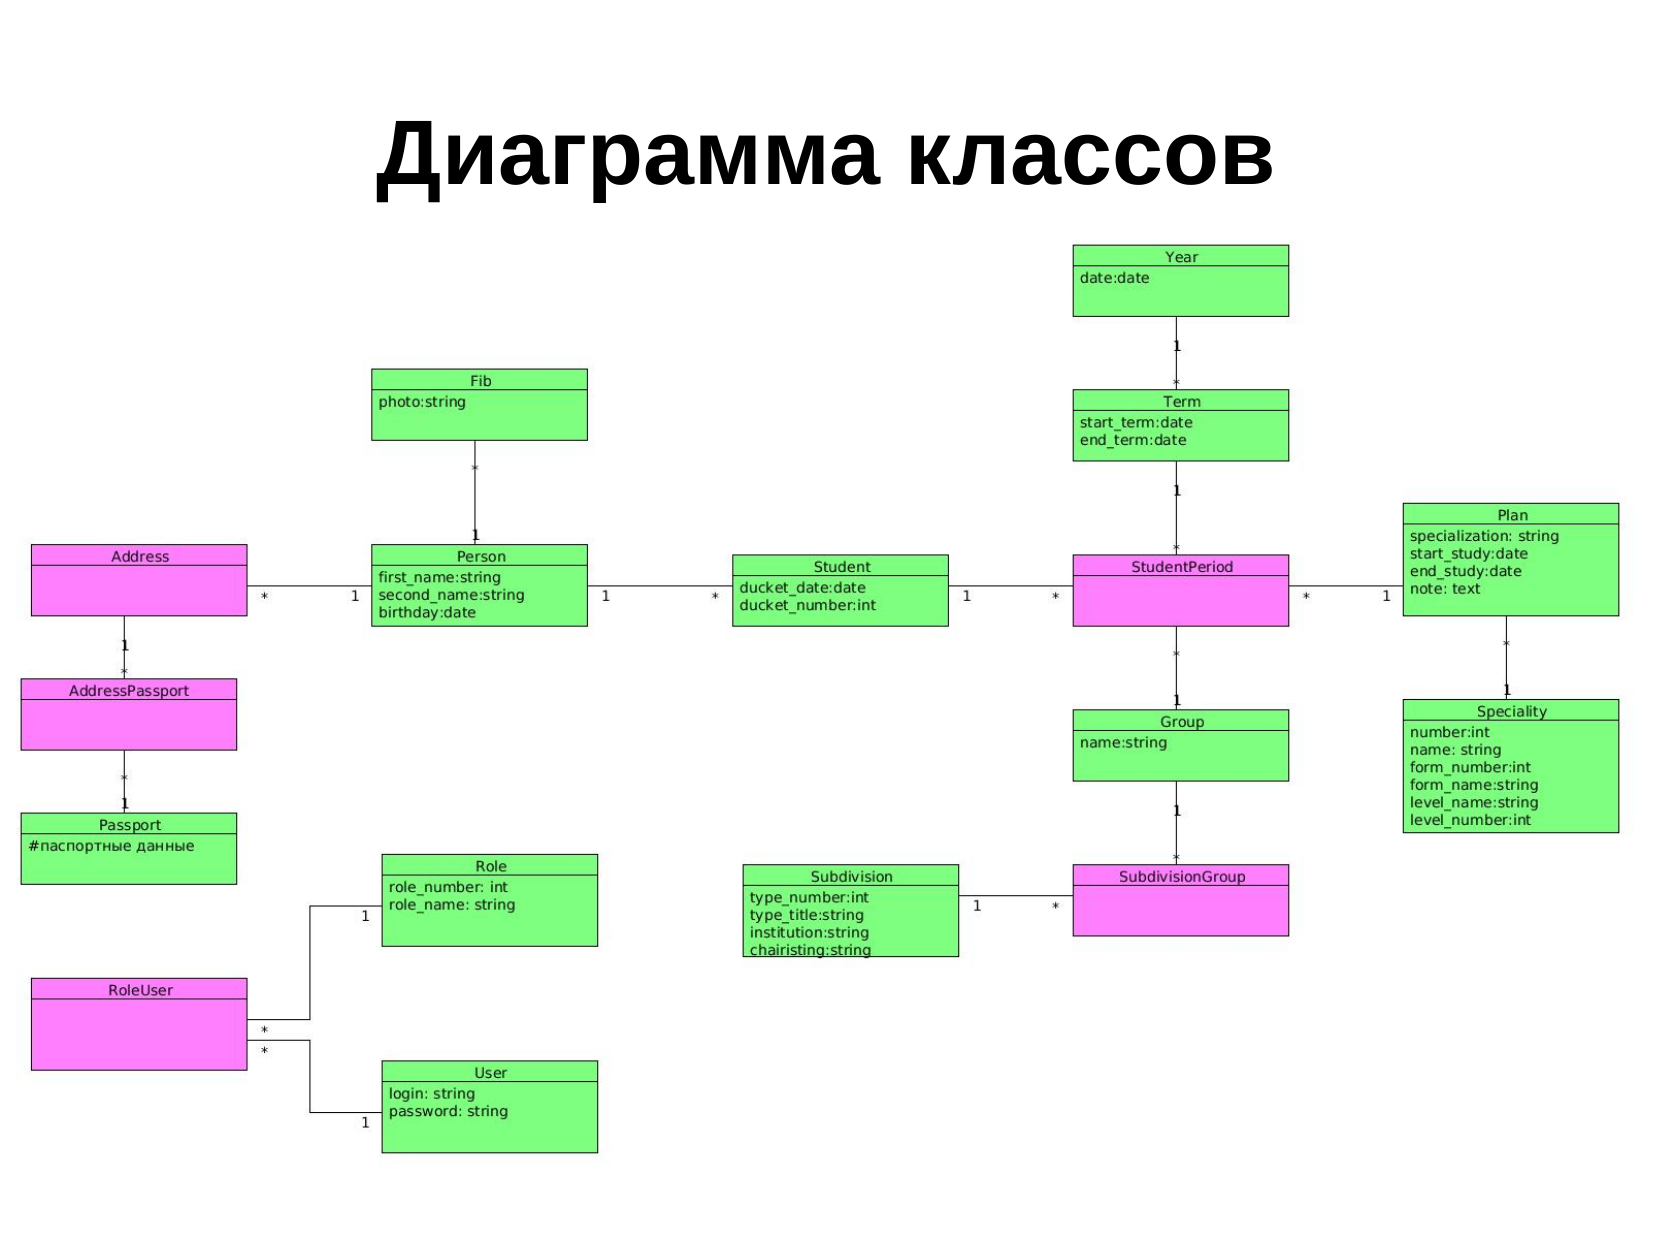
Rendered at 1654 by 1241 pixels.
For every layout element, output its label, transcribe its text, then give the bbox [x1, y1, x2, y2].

picture [0, 224, 1640, 1174]
title Диаграмма классов [82, 49, 1571, 224]
